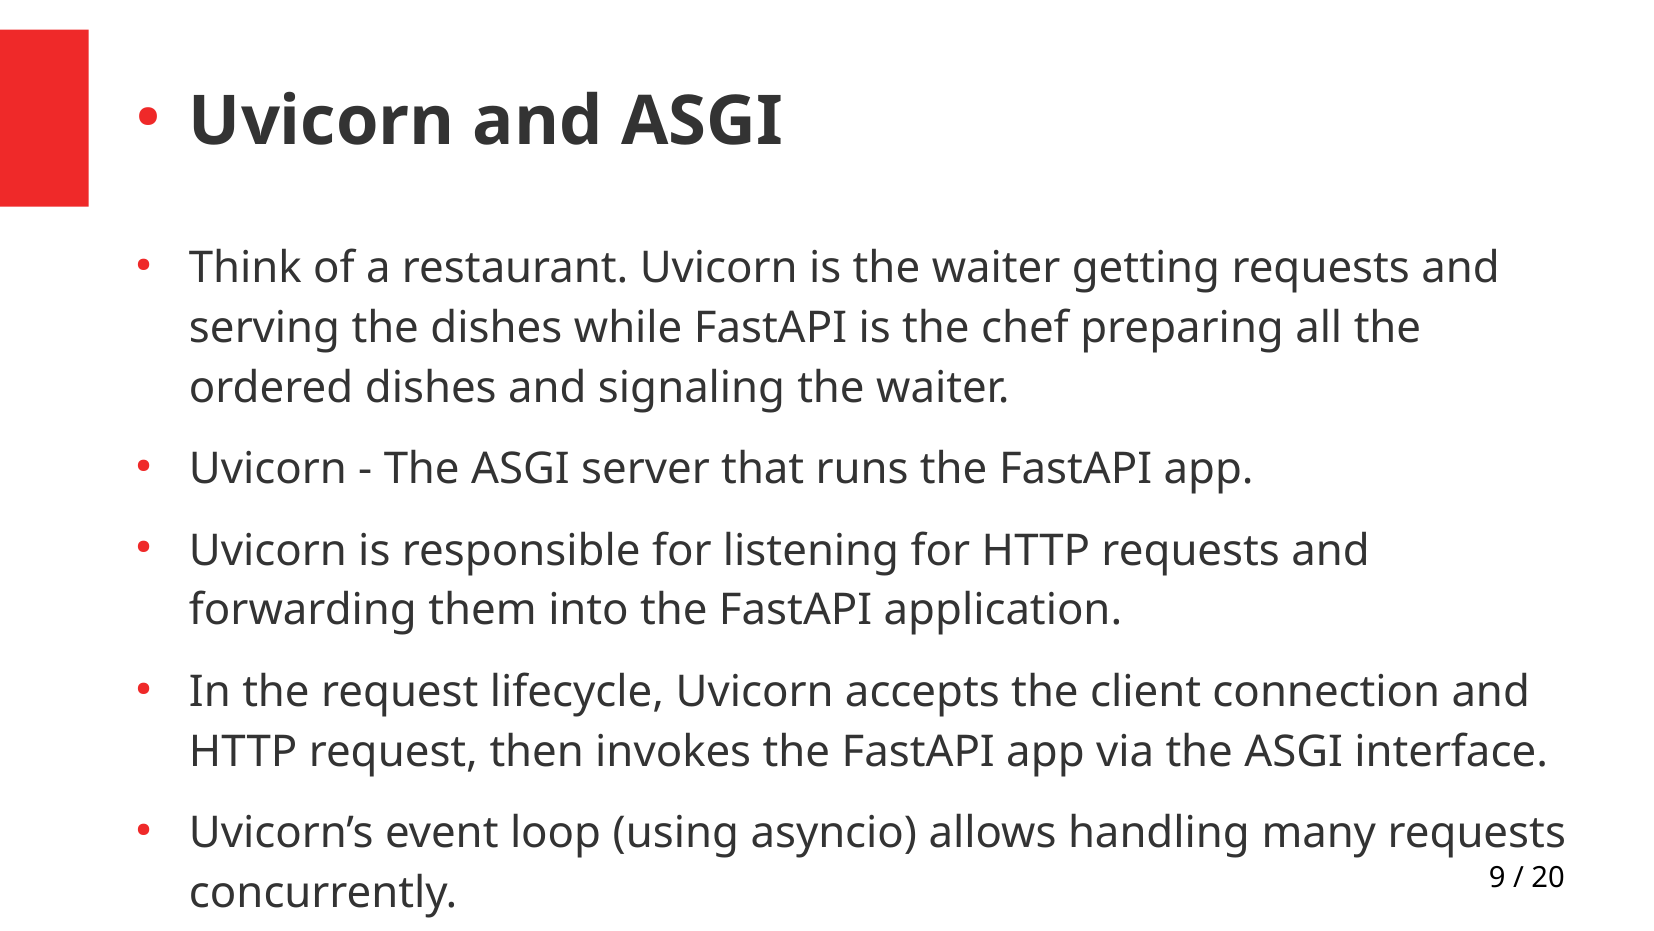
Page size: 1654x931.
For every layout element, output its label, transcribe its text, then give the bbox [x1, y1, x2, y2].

title Uvicorn and ASGI [118, 29, 1595, 207]
list Think of a restaurant. Uvicorn is the waiter getting requests and serving the dishes while FastAPI is the chef preparing all the ordered dishes and signaling the waiter. Uvicorn - The ASGI server that runs the FastAPI app. Uvicorn is responsible for listening for HTTP requests and forwarding them into the FastAPI application. In the request lifecycle, Uvicorn accepts the client connection and HTTP request, then invokes the FastAPI app via the ASGI interface. Uvicorn’s event loop (using asyncio) allows handling many requests concurrently. [118, 236, 1595, 798]
